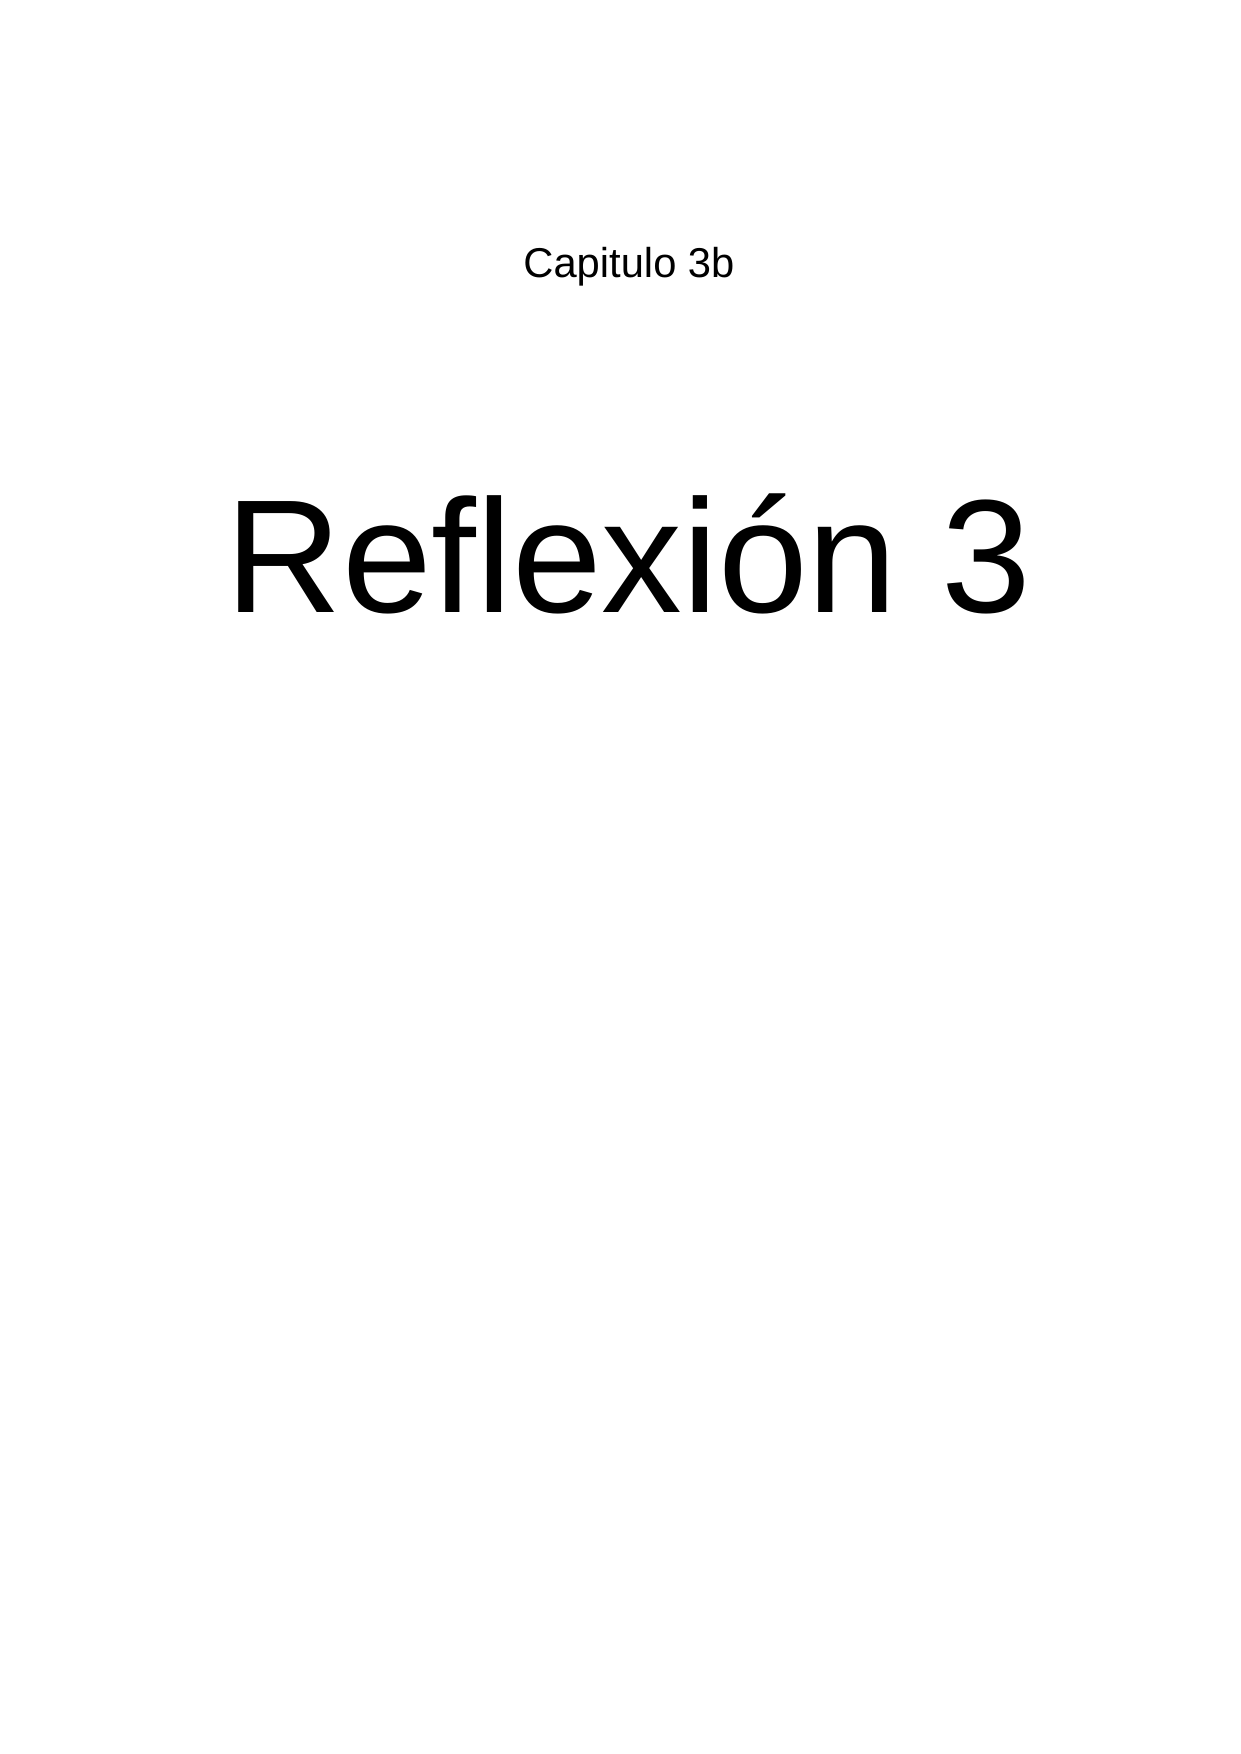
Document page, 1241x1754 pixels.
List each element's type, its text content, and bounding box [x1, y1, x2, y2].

title Capitulo 3b Reflexión 3 [124, 239, 1134, 647]
